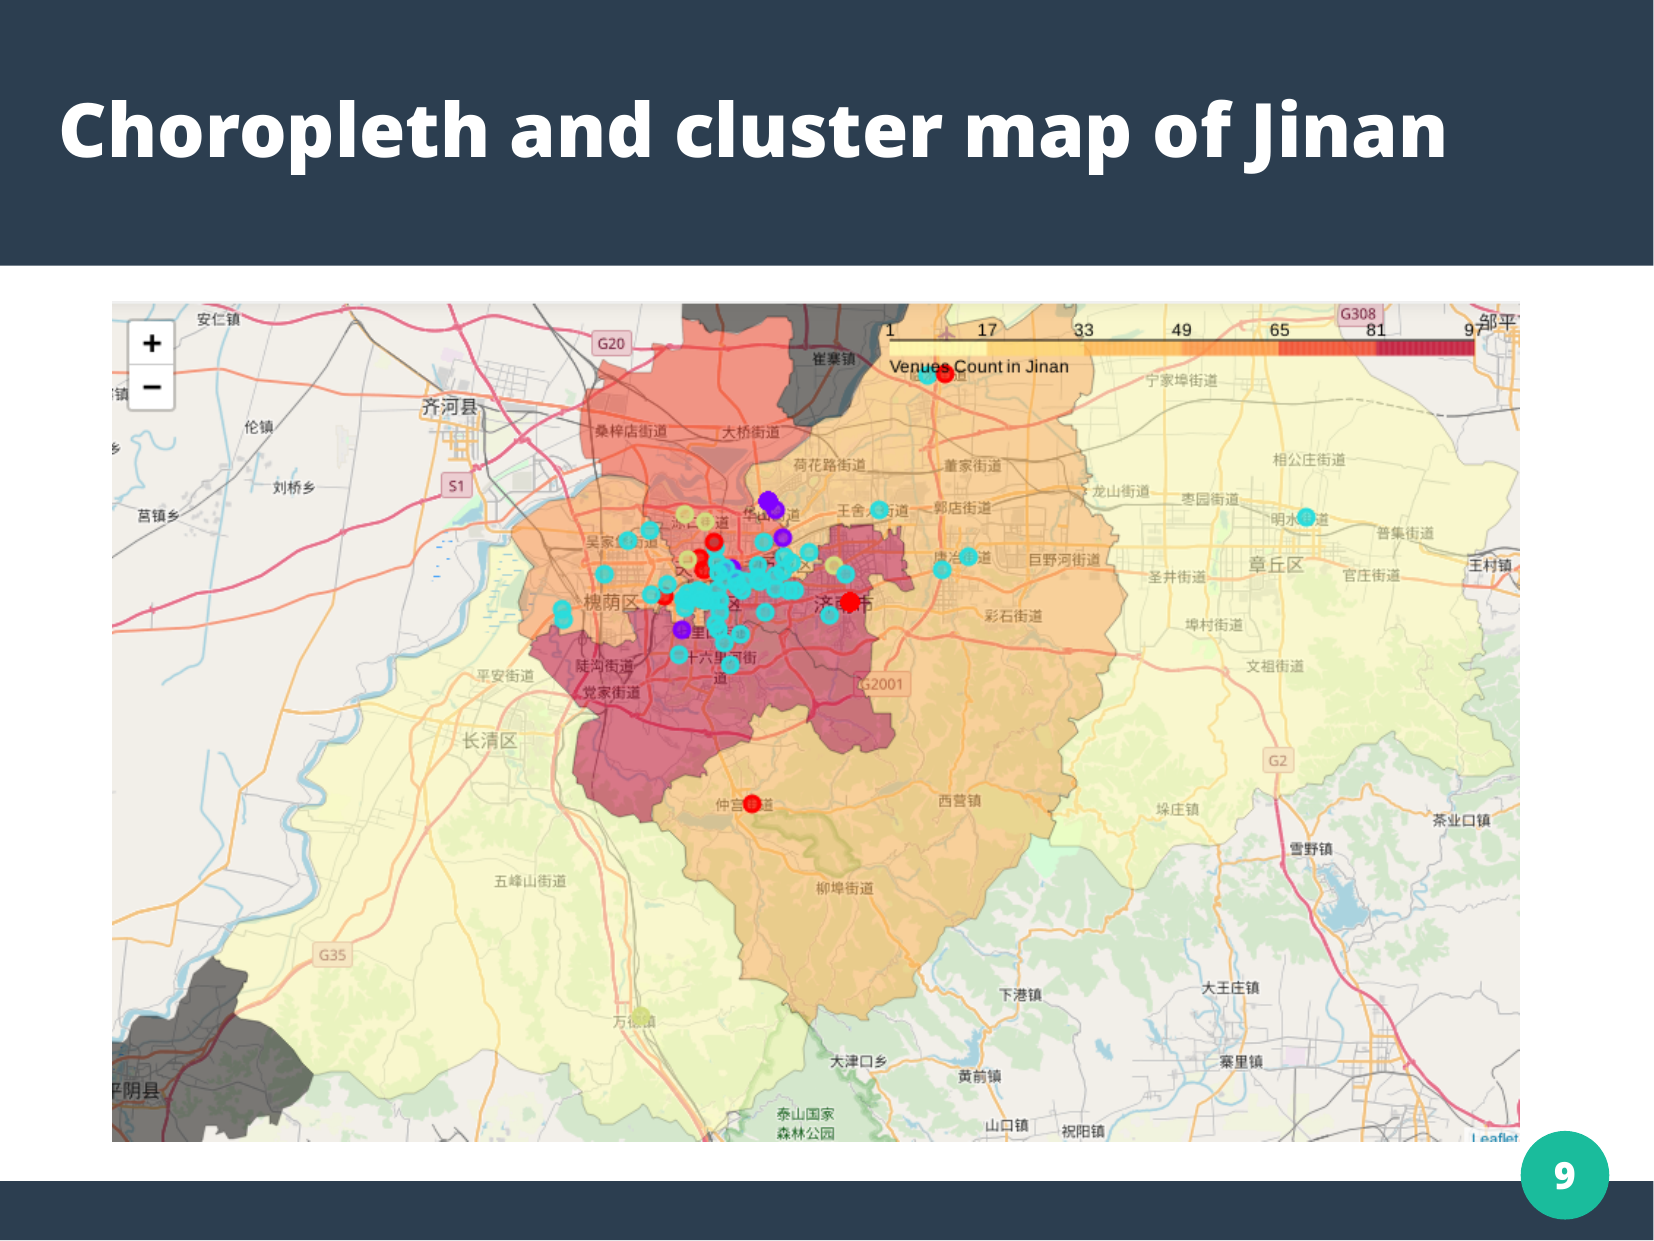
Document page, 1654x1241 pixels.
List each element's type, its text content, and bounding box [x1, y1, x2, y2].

picture [112, 301, 1520, 1142]
title Choropleth and cluster map of Jinan [59, 49, 1595, 207]
